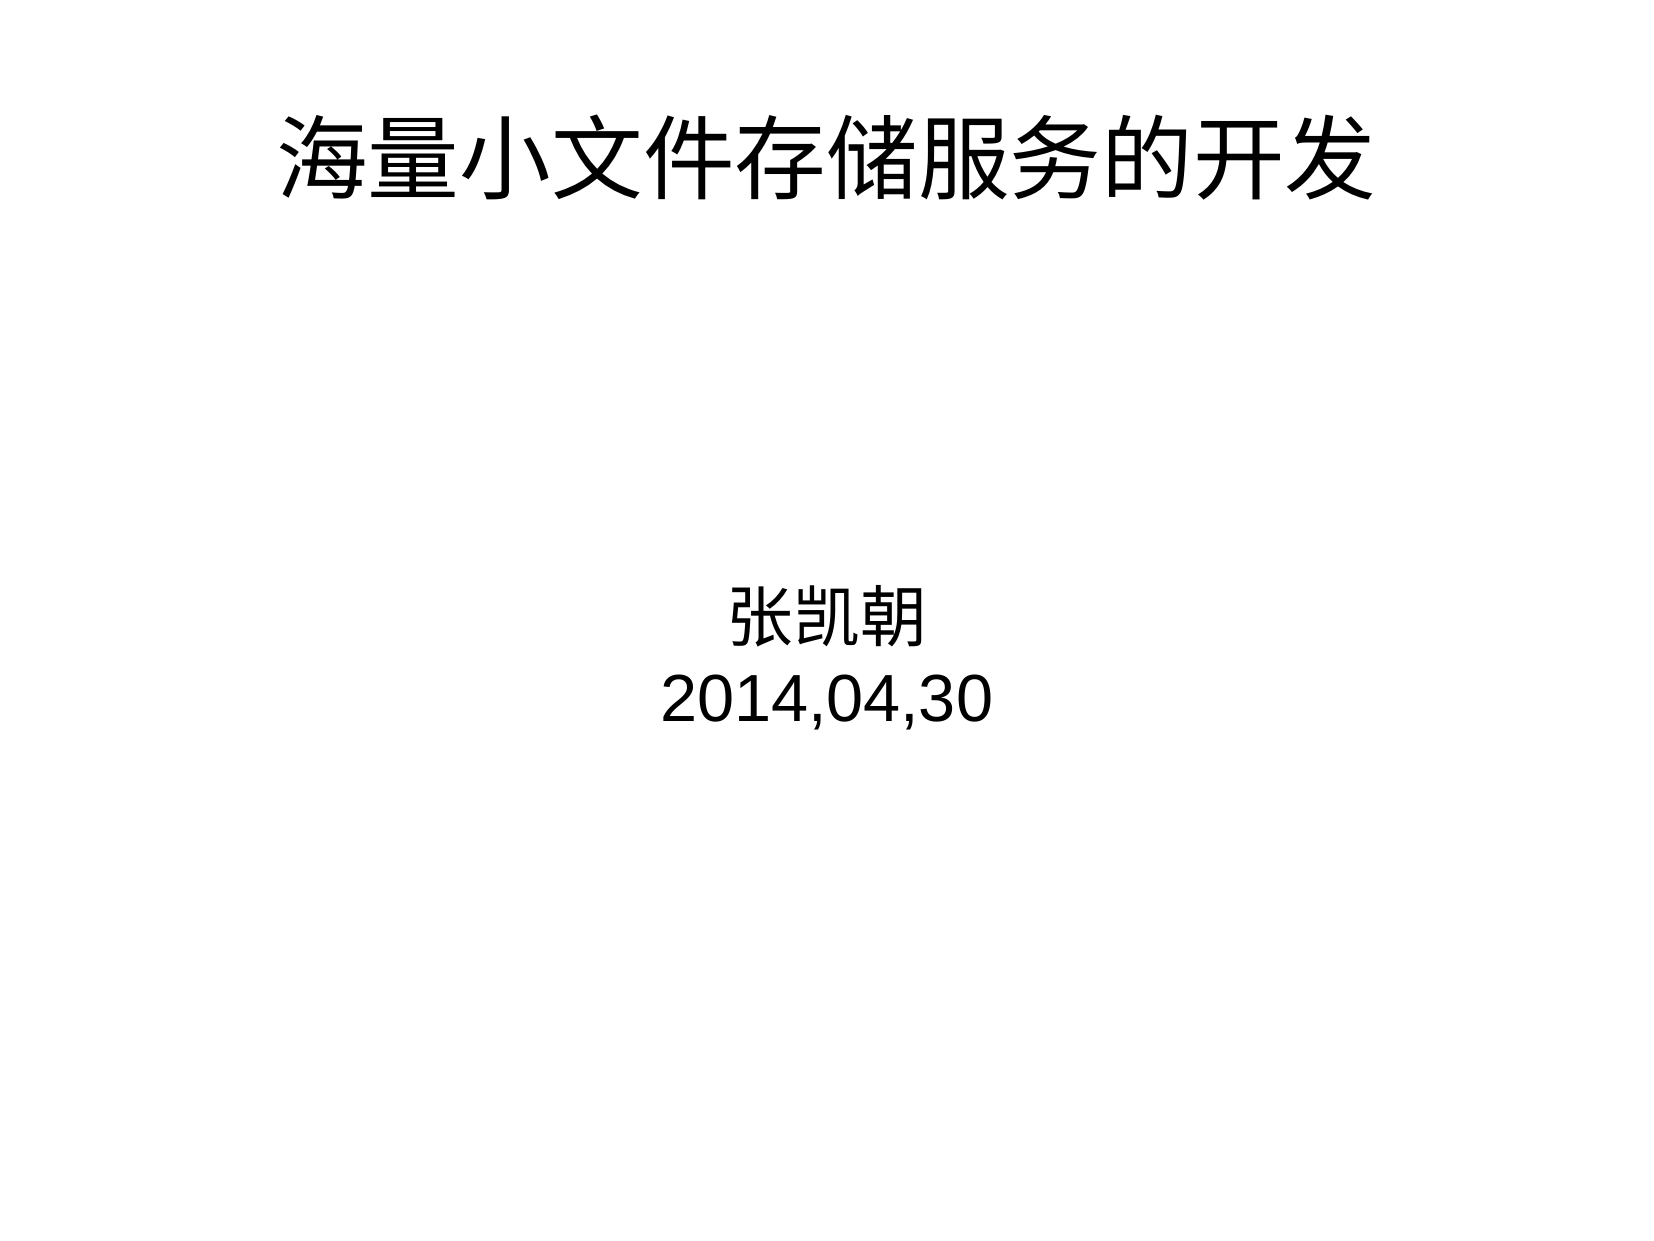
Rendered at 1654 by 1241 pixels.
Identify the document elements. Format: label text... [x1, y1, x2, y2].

subtitle 张凯朝 2014,04,30 [82, 290, 1571, 1010]
title 海量小文件存储服务的开发 [82, 49, 1571, 257]
